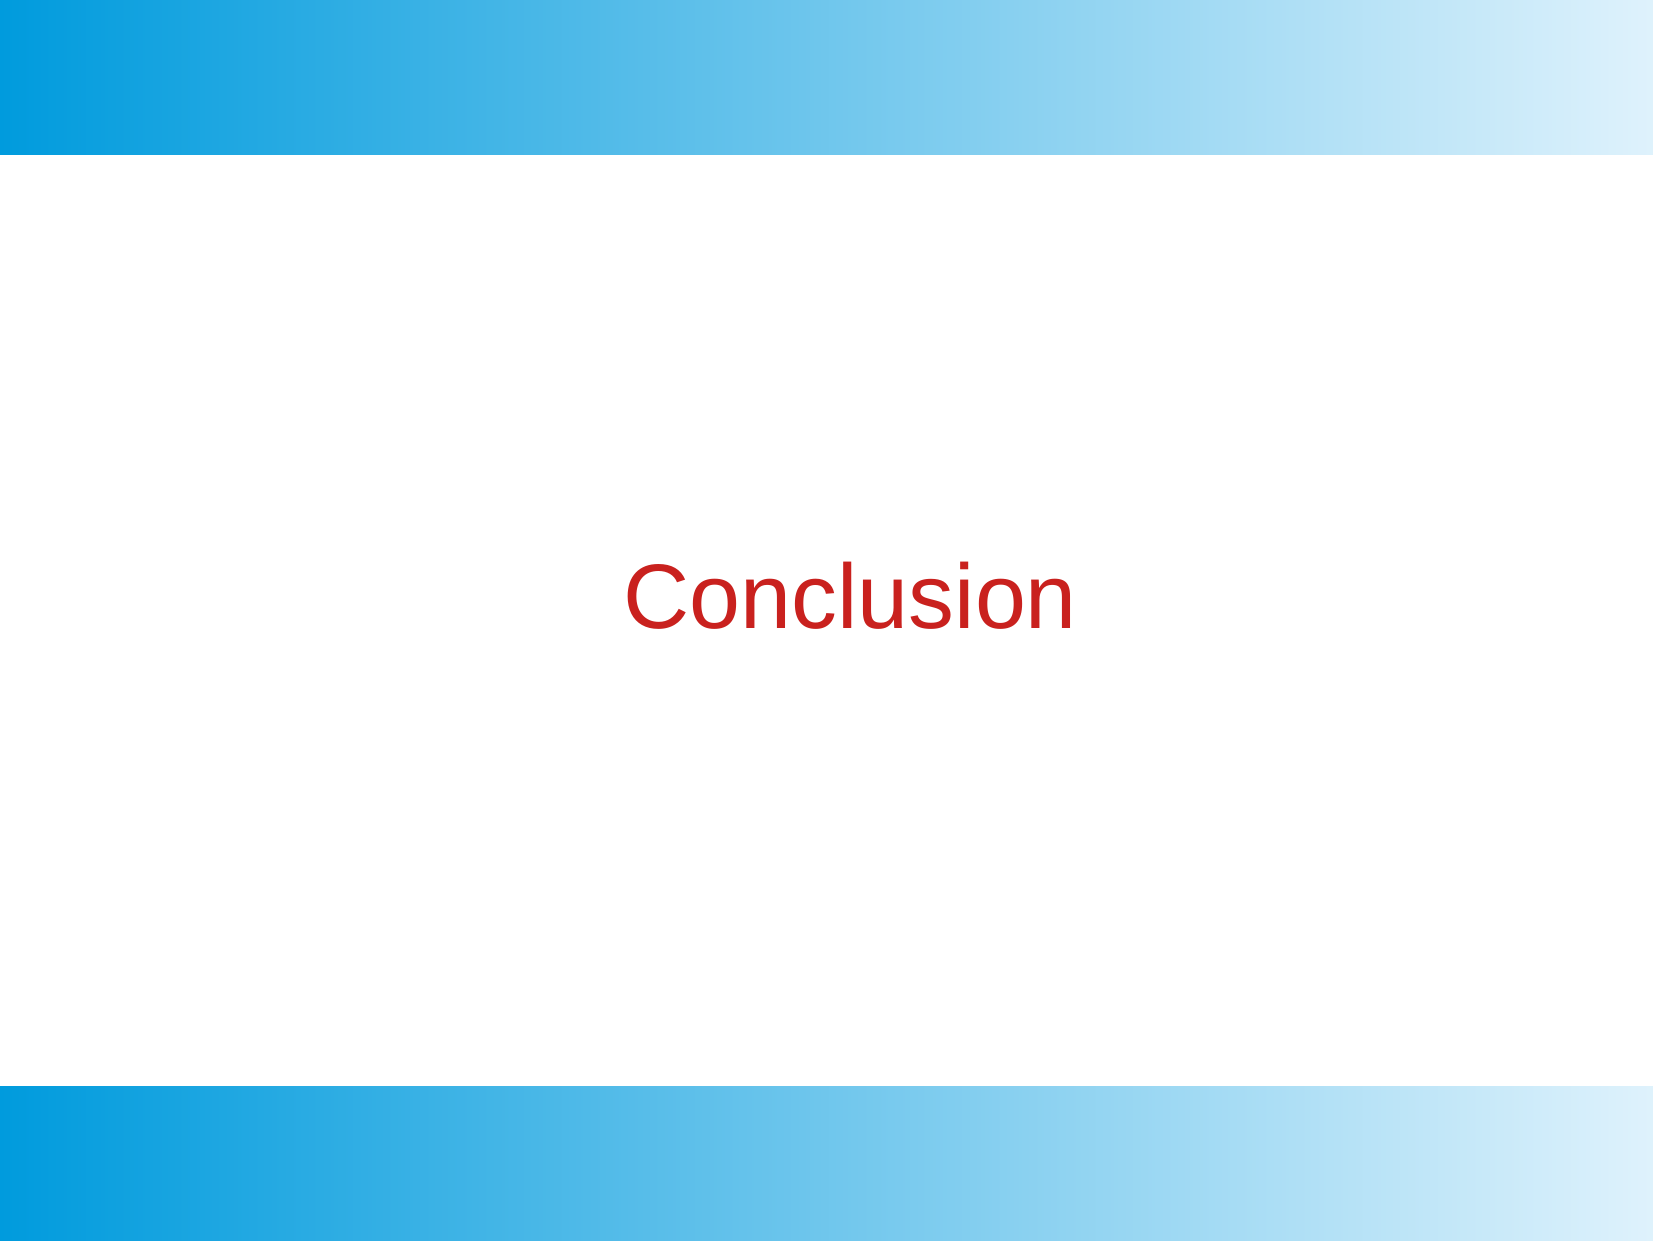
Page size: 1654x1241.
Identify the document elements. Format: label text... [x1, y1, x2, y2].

title Conclusion [106, 545, 1595, 650]
